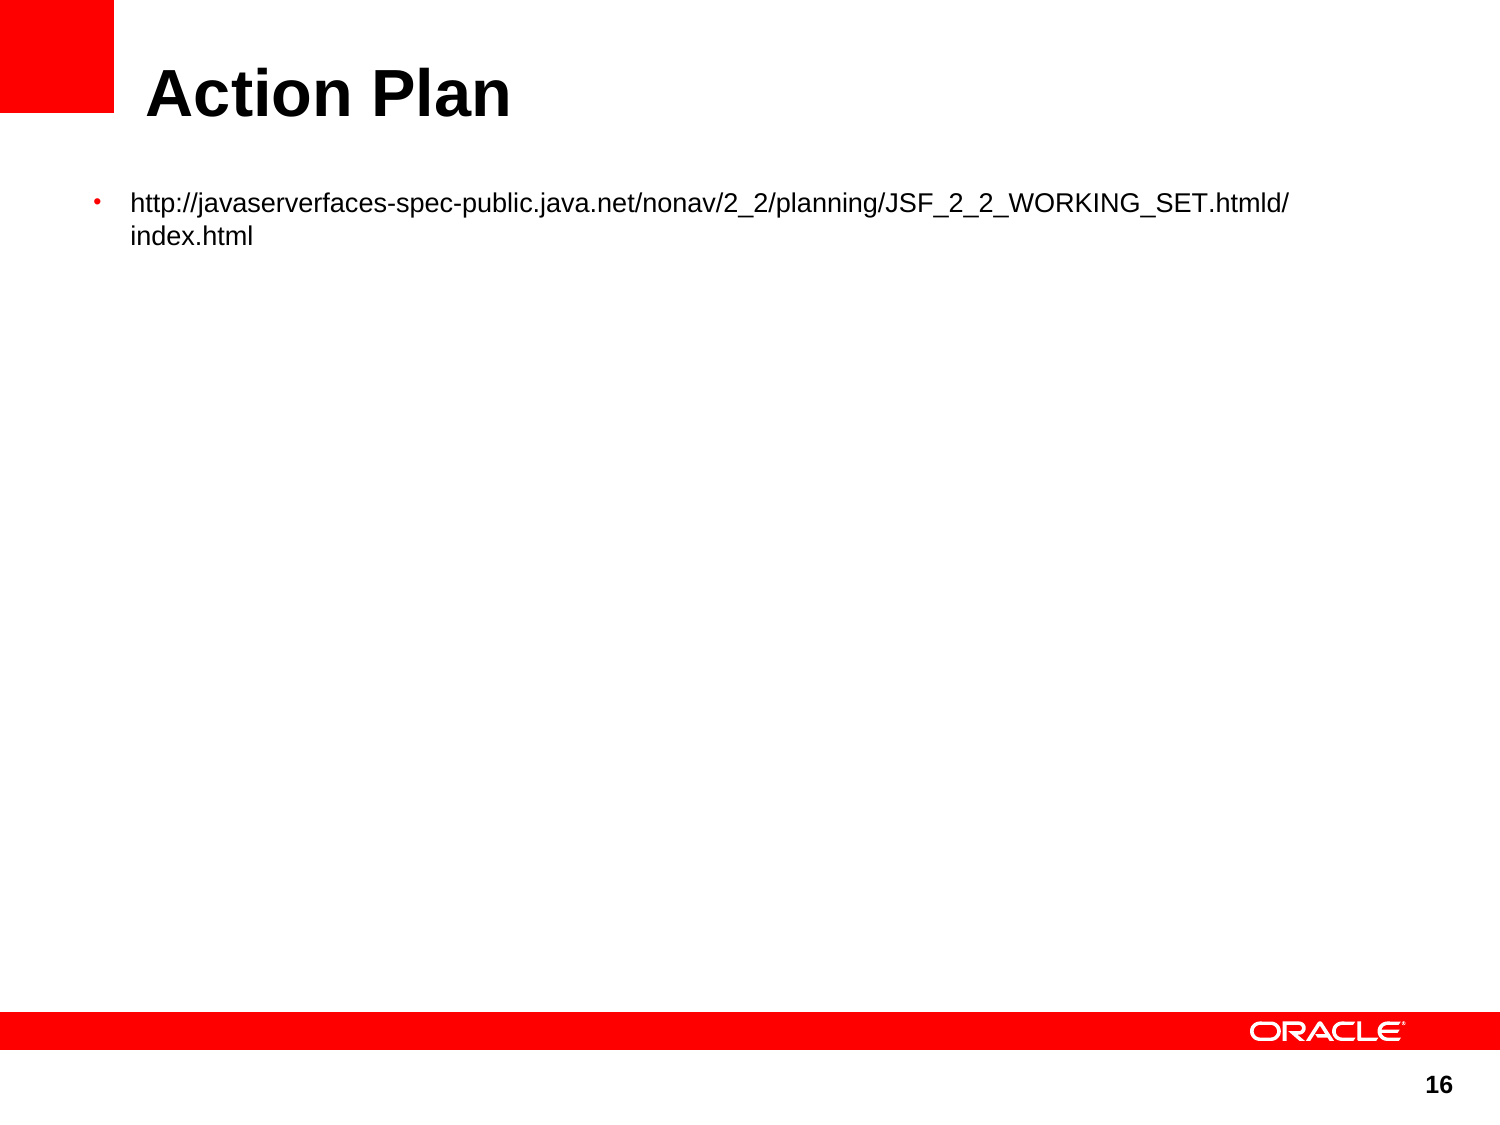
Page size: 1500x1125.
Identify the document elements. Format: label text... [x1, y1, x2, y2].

picture [0, 0, 114, 113]
title Action Plan [145, 49, 1390, 190]
picture [0, 1012, 1500, 1050]
list http://javaserverfaces-spec-public.java.net/nonav/2_2/planning/JSF_2_2_WORKING_SET.htmld/index.html [93, 185, 1330, 884]
